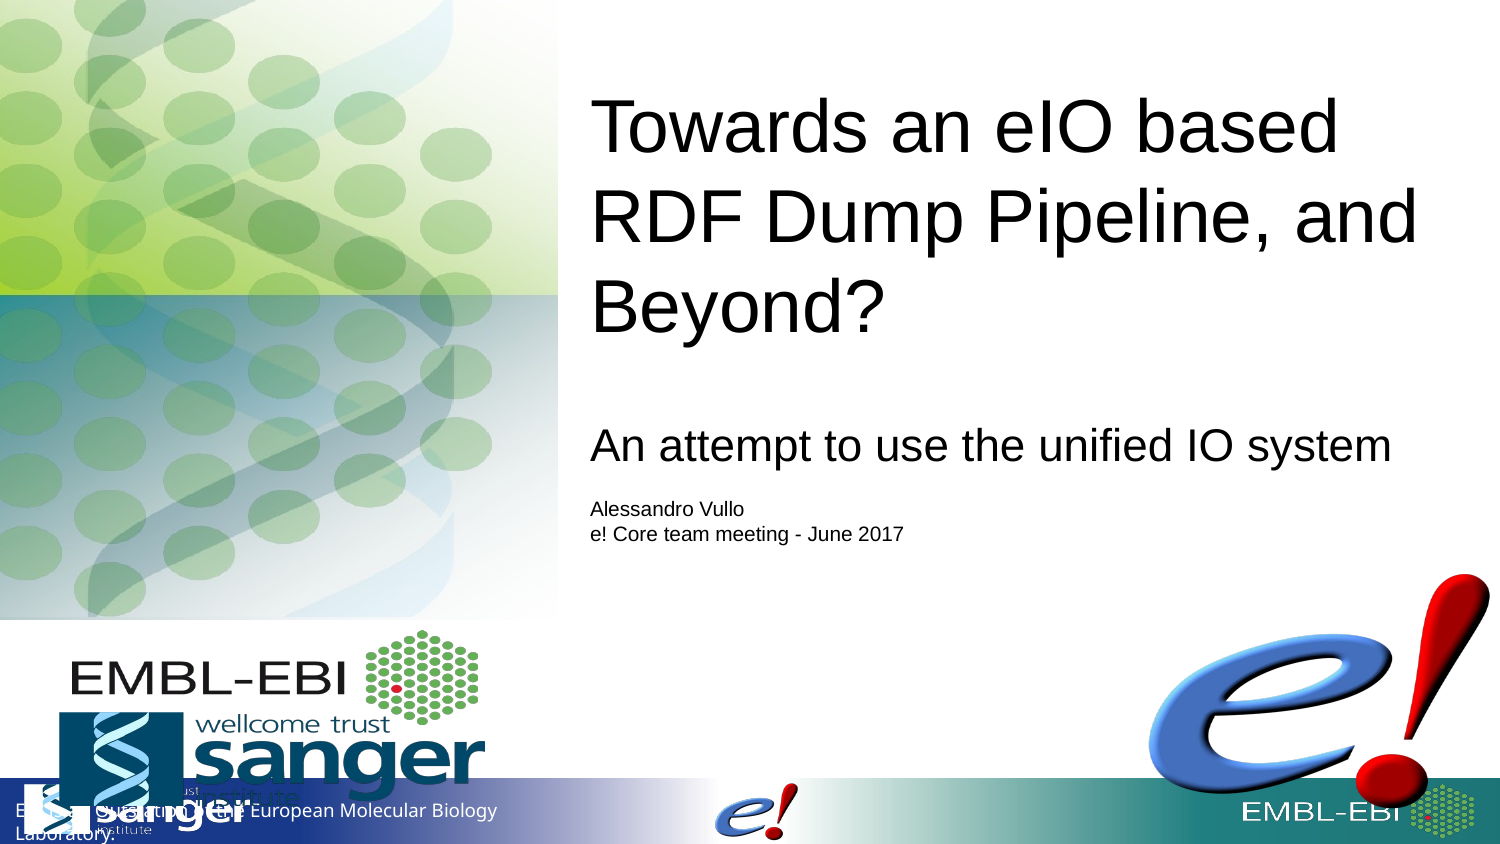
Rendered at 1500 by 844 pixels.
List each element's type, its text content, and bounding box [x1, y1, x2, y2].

picture [112, 807, 117, 816]
picture [0, 567, 1500, 844]
picture [97, 807, 106, 816]
picture [49, 831, 55, 839]
picture [0, 0, 558, 620]
picture [168, 808, 174, 816]
subtitle An attempt to use the unified IO system Alessandro Vullo e! Core team meeting - June 2017 [575, 400, 1438, 636]
title Towards an eIO based RDF Dump Pipeline, and Beyond? [575, 62, 1438, 297]
